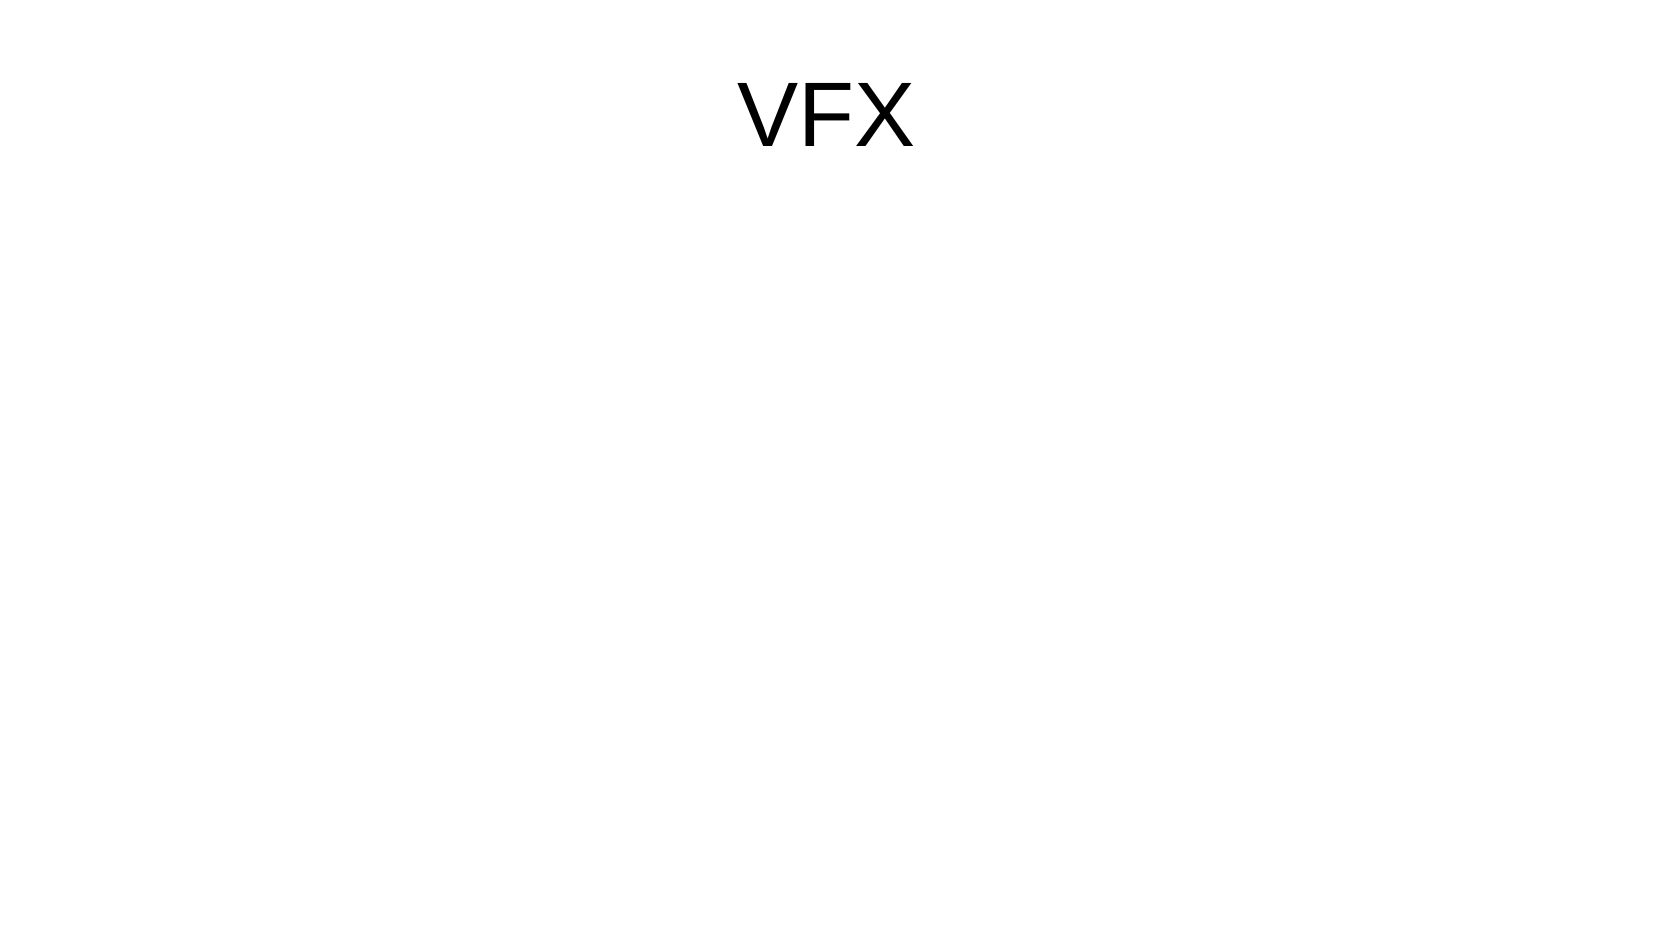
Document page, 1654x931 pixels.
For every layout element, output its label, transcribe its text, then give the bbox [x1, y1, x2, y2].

title VFX [82, 12, 1571, 218]
